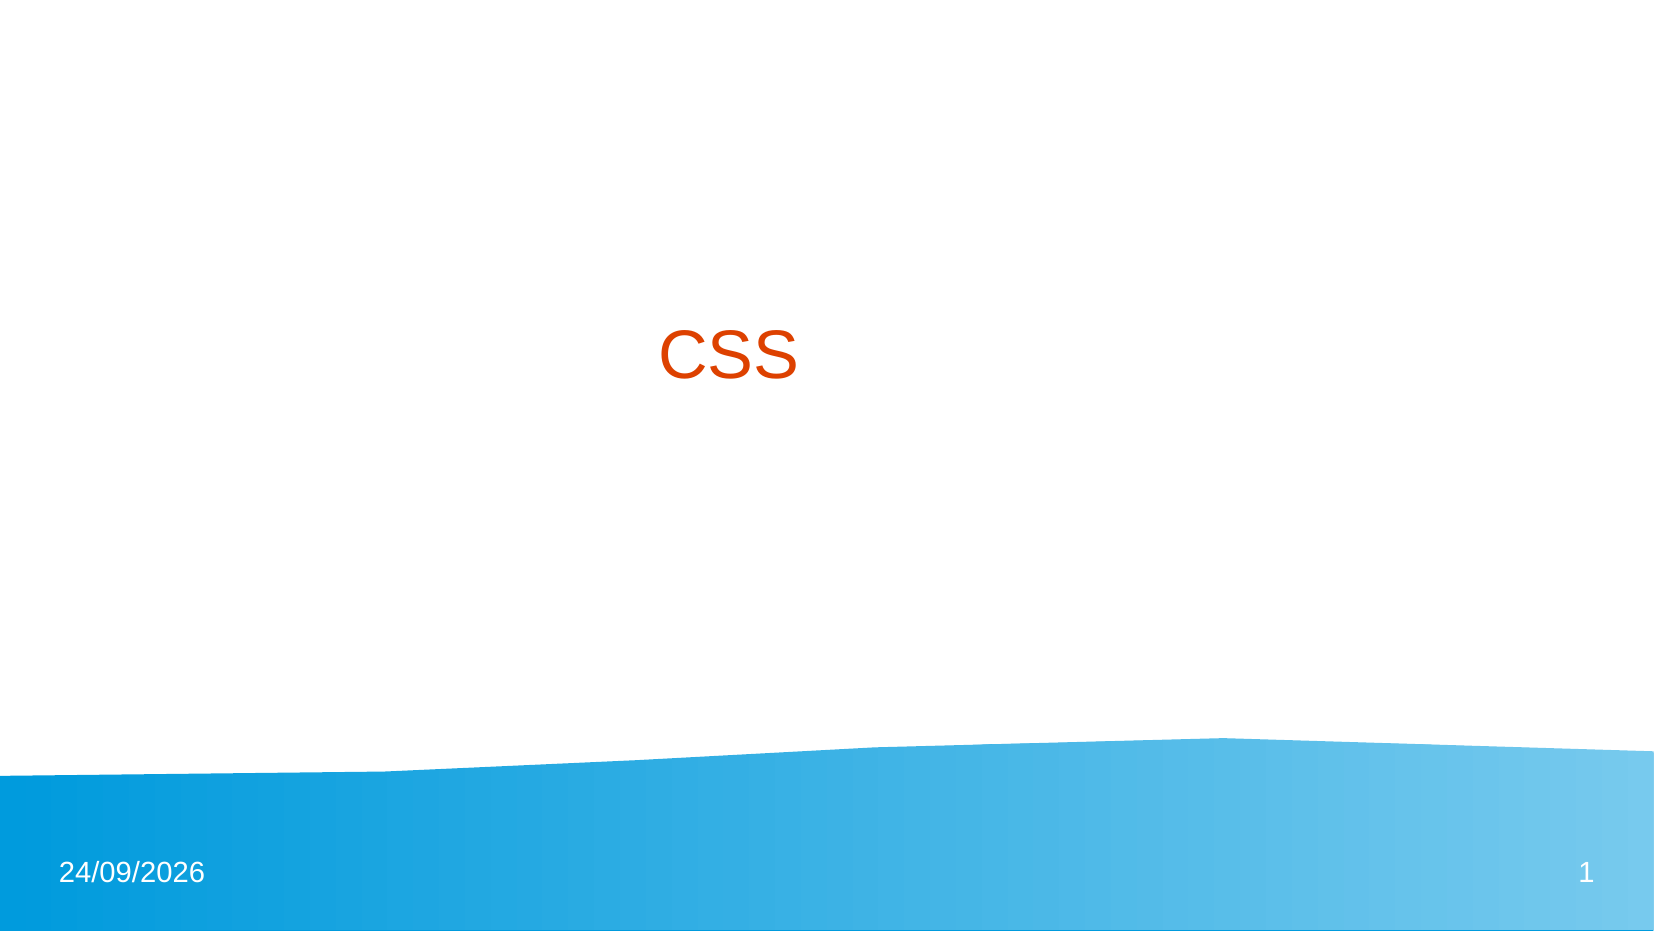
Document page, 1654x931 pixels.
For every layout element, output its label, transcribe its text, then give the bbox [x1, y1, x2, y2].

title CSS [0, 265, 1477, 443]
